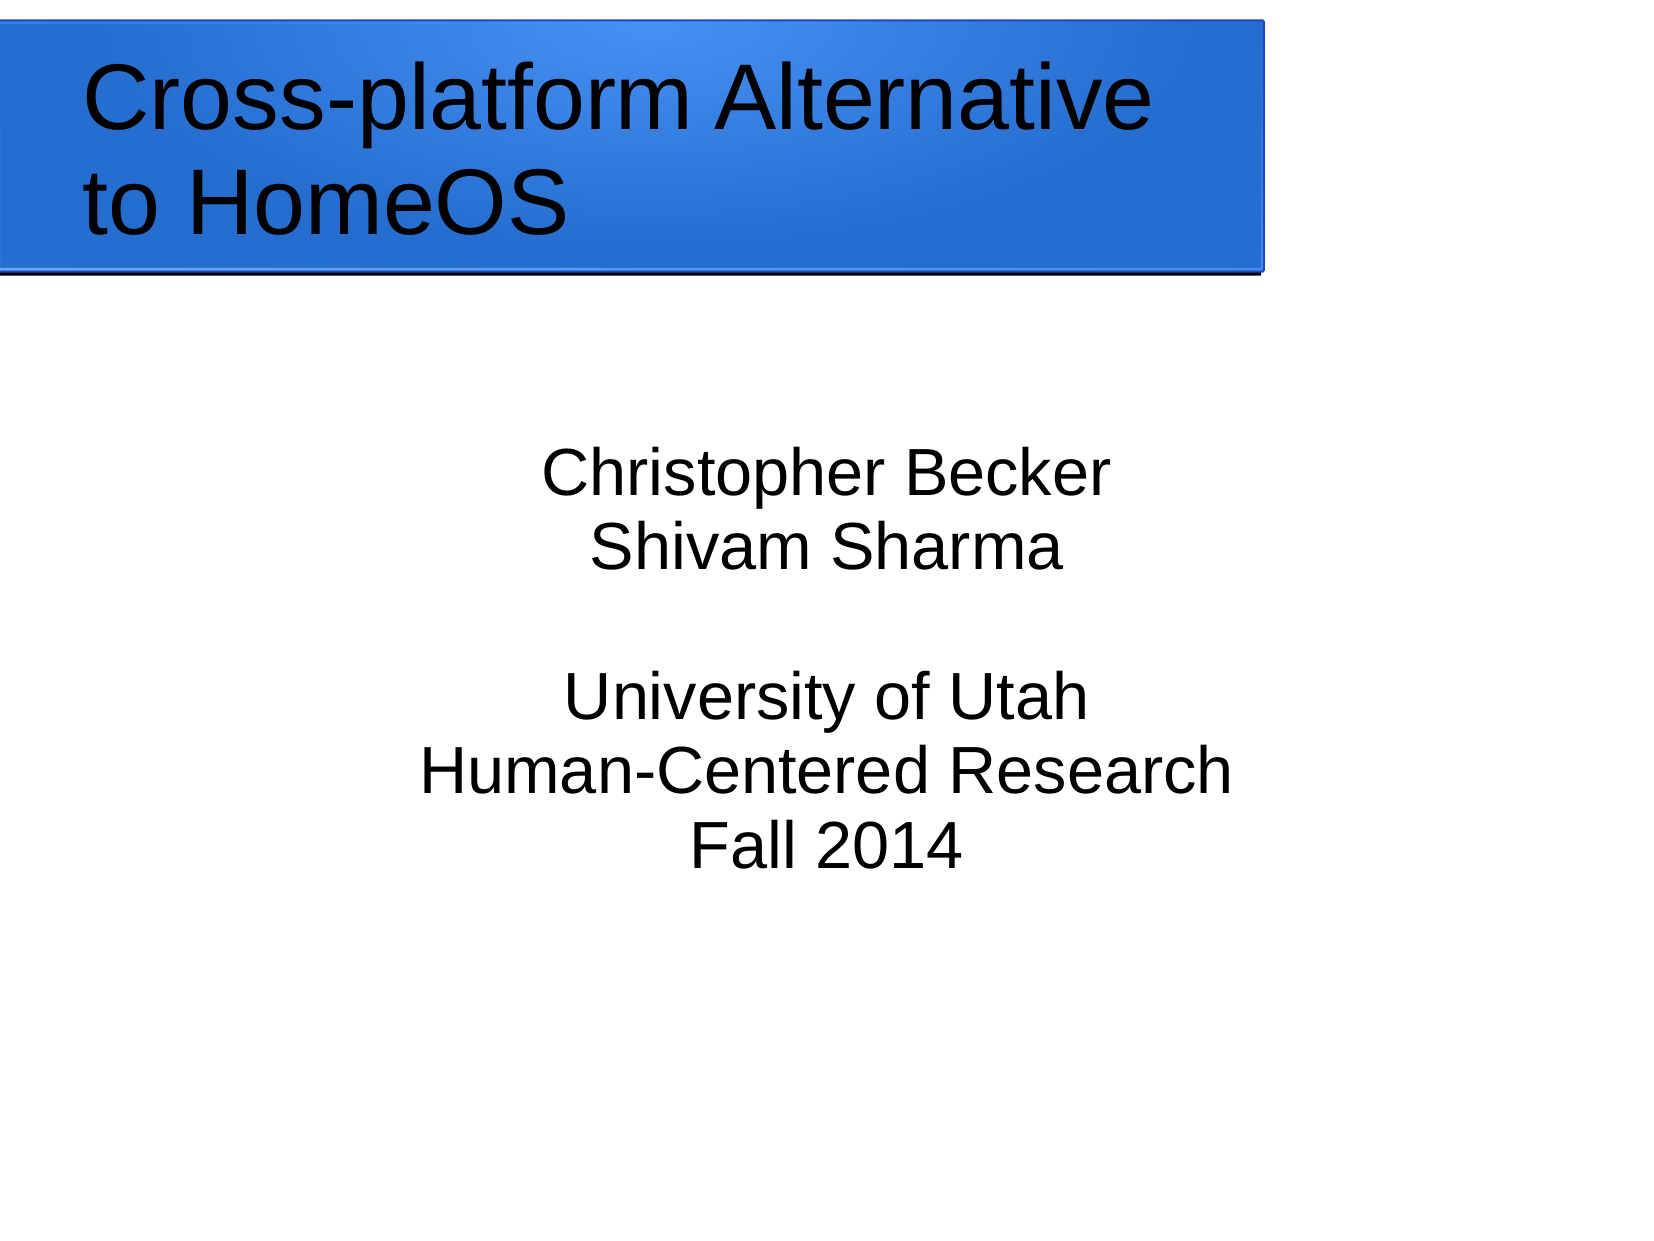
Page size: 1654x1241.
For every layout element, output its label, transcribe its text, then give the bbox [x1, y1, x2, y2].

subtitle Christopher Becker Shivam Sharma University of Utah Human-Centered Research Fall 2014 [82, 299, 1571, 1019]
title Cross-platform Alternative to HomeOS [82, 45, 1235, 255]
